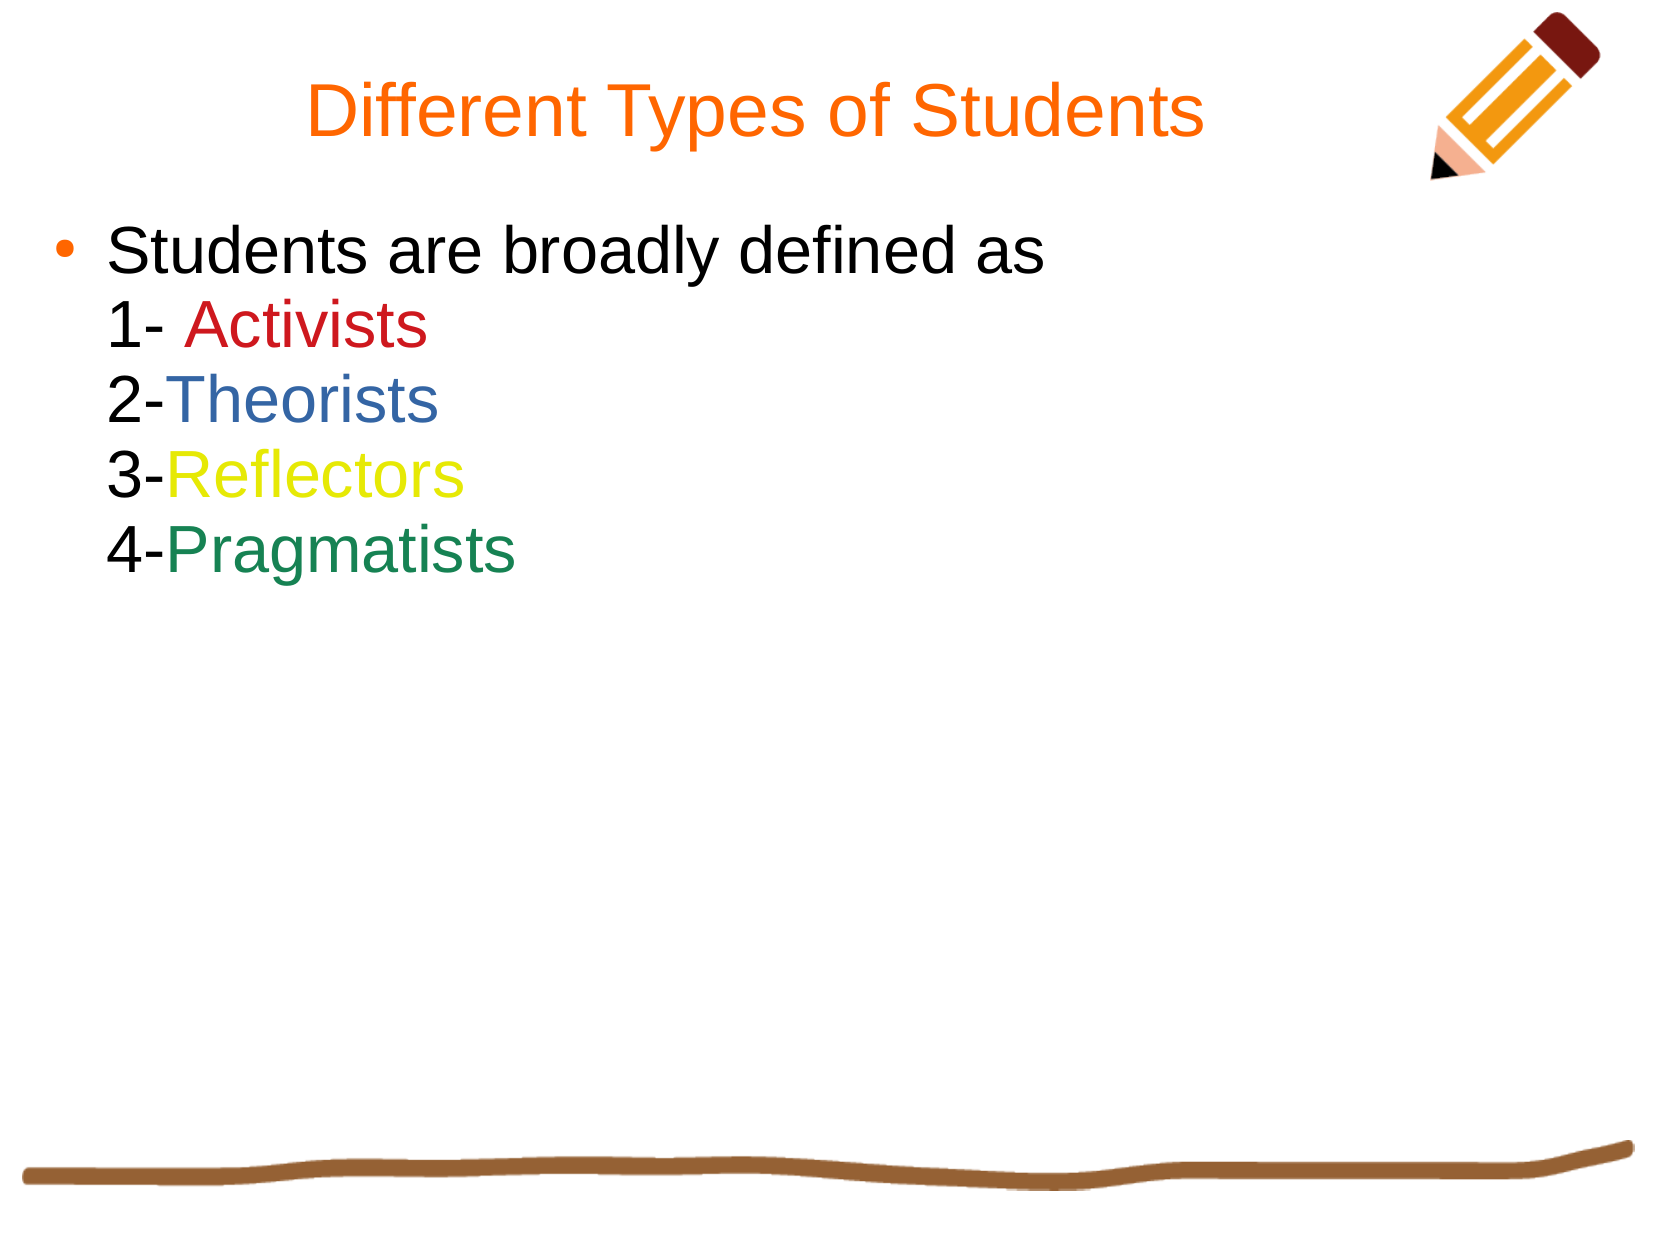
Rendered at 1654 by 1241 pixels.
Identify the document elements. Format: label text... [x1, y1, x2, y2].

picture [1430, 12, 1601, 181]
list Students are broadly defined as 1- Activists 2-Theorists 3-Reflectors 4-Pragmatists [35, 212, 1572, 1122]
title Different Types of Students [82, 49, 1430, 172]
picture [22, 1140, 1635, 1191]
